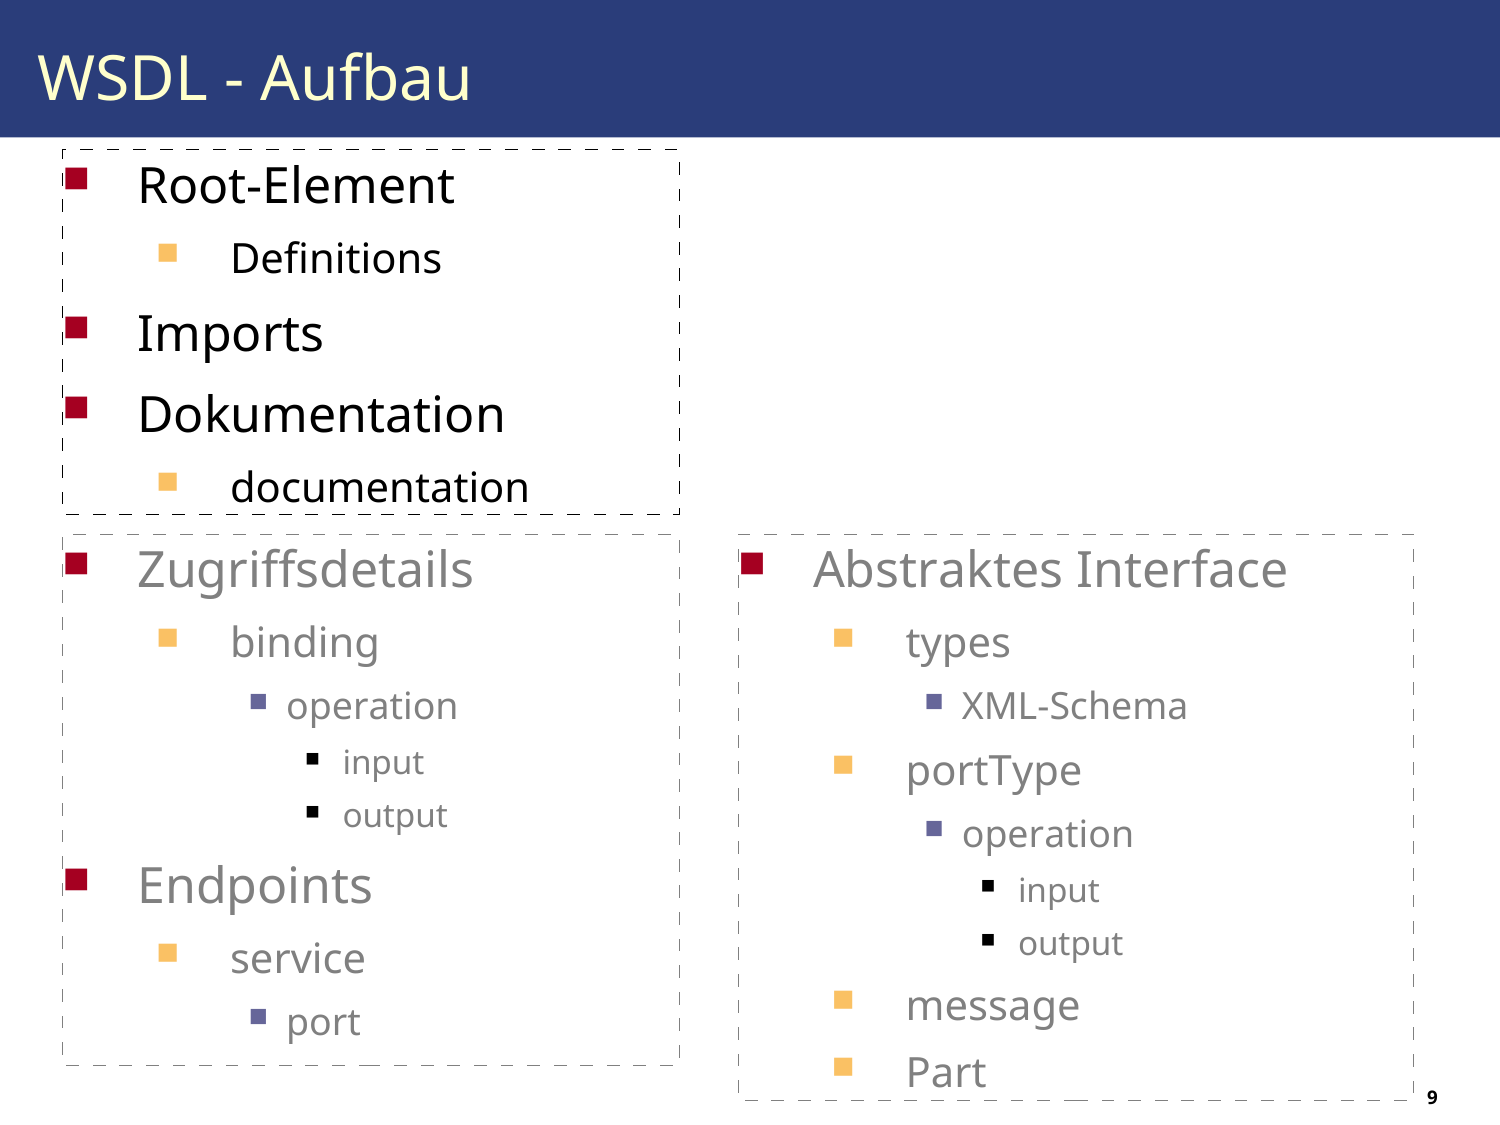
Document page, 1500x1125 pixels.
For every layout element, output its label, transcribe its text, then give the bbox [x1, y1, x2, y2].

text_box WSDL - Aufbau [37, 0, 1476, 151]
text_box 9 [1412, 1077, 1500, 1117]
list Zugriffsdetails binding operation input output Endpoints service port [62, 534, 680, 1066]
list Root-Element Definitions Imports Dokumentation documentation [62, 149, 680, 502]
list Abstraktes Interface types XML-Schema portType operation input output message Part [738, 534, 1414, 1066]
